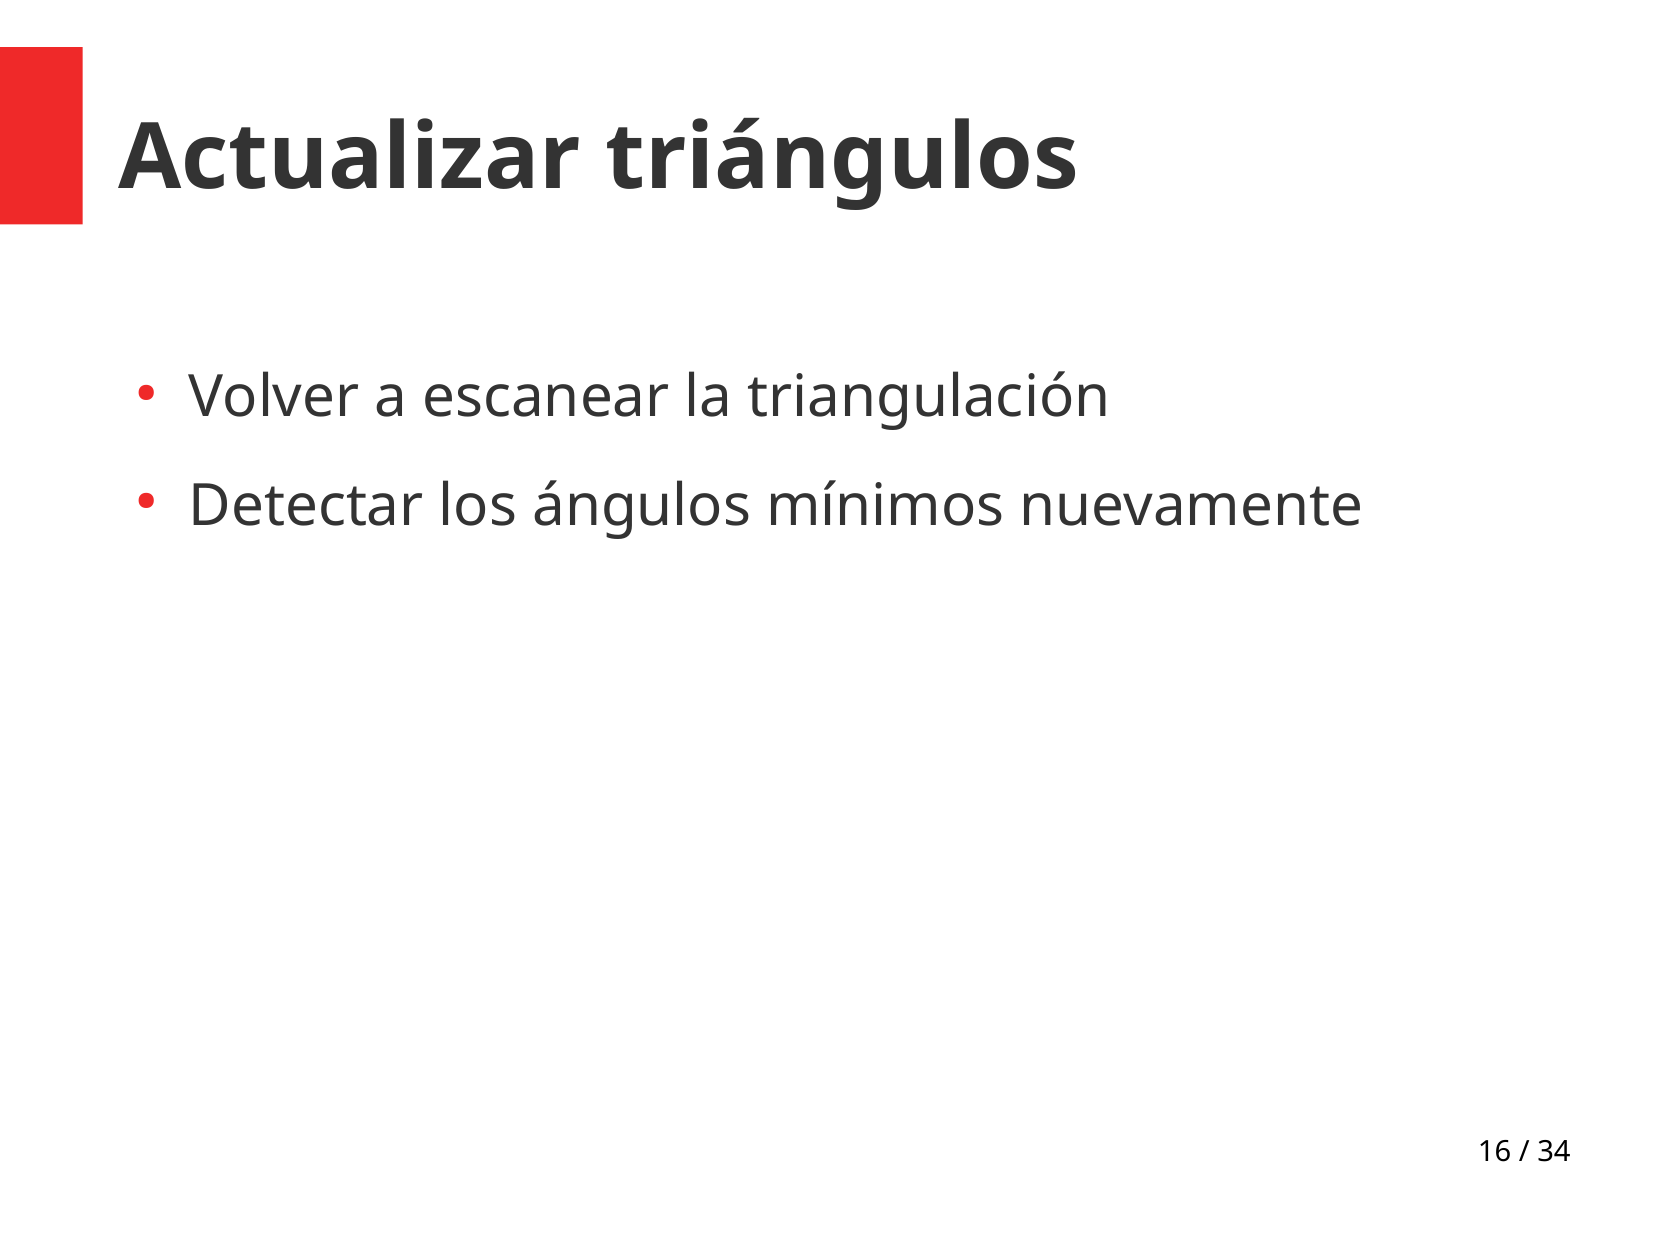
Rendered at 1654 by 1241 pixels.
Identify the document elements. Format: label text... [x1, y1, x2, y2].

title Actualizar triángulos [118, 49, 1571, 257]
list Volver a escanear la triangulación Detectar los ángulos mínimos nuevamente [118, 354, 1536, 1074]
